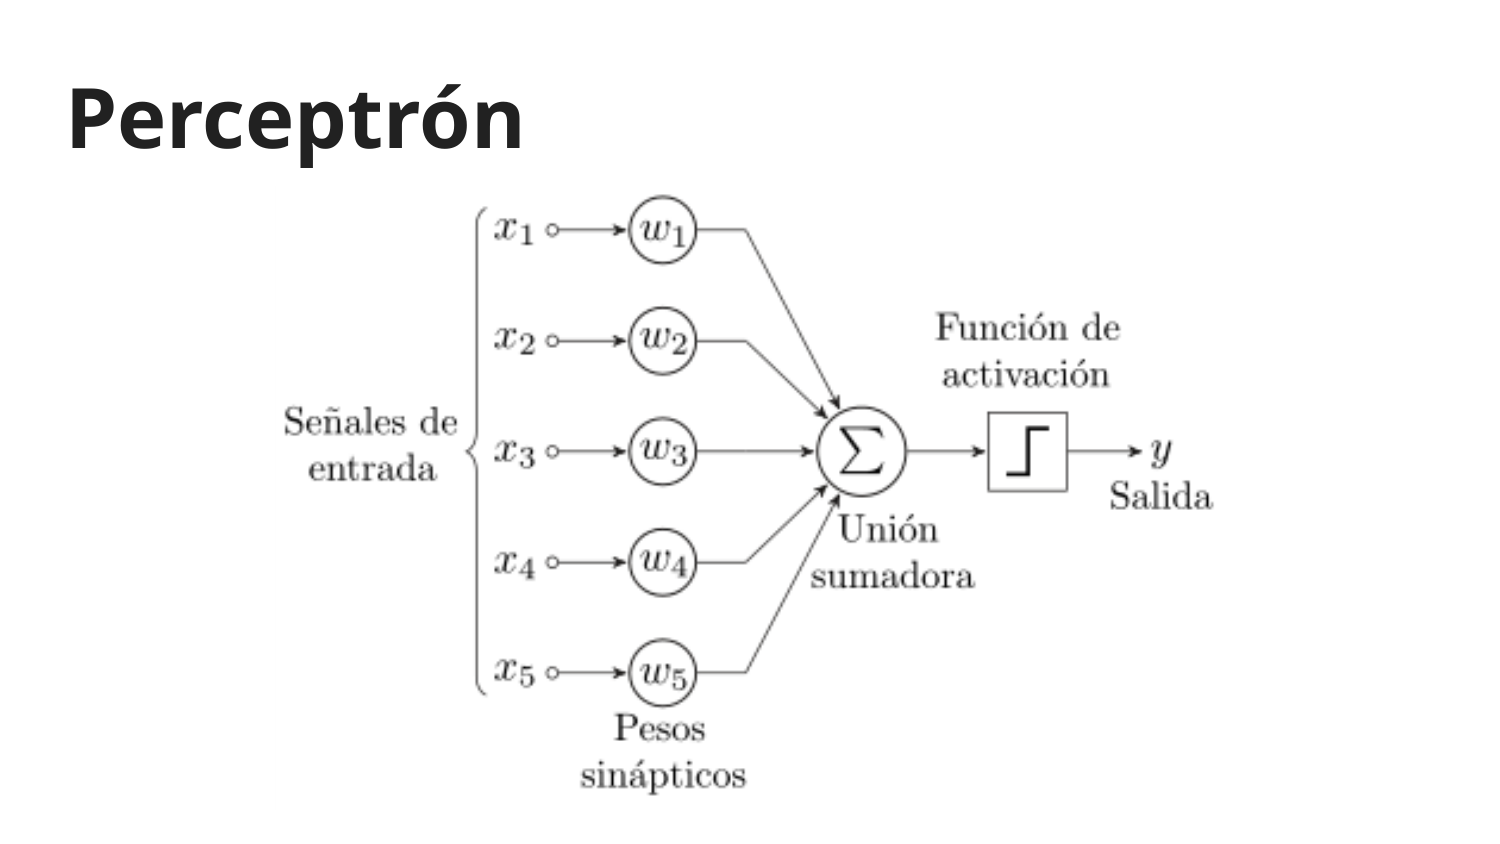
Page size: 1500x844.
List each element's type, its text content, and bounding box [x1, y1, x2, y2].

title Perceptrón [50, 50, 1451, 174]
picture [274, 186, 1226, 810]
